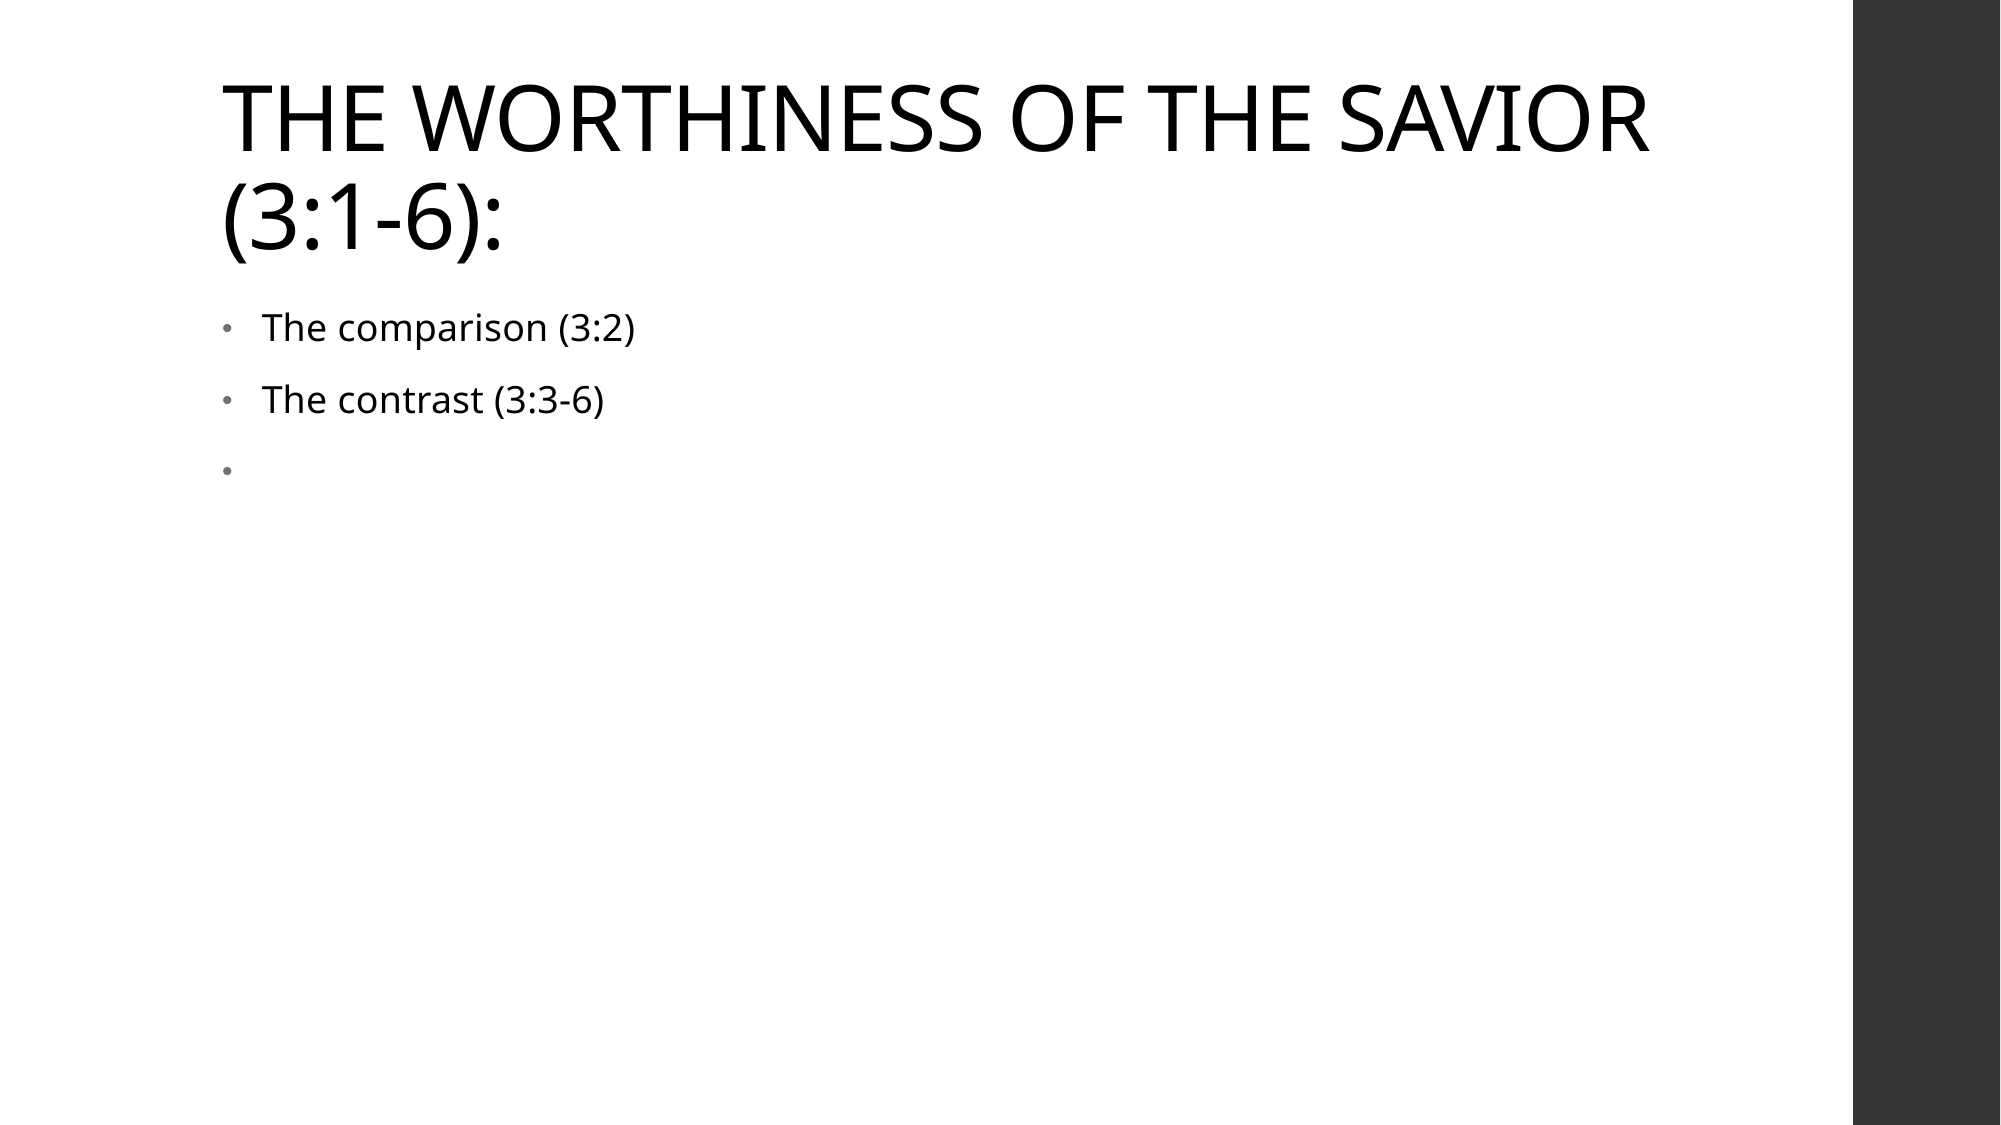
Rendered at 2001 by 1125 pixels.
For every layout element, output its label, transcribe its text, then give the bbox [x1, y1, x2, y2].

list The comparison (3:2) The contrast (3:3-6) [206, 299, 1617, 1014]
title THE WORTHINESS OF THE SAVIOR (3:1-6): [206, 60, 1797, 278]
